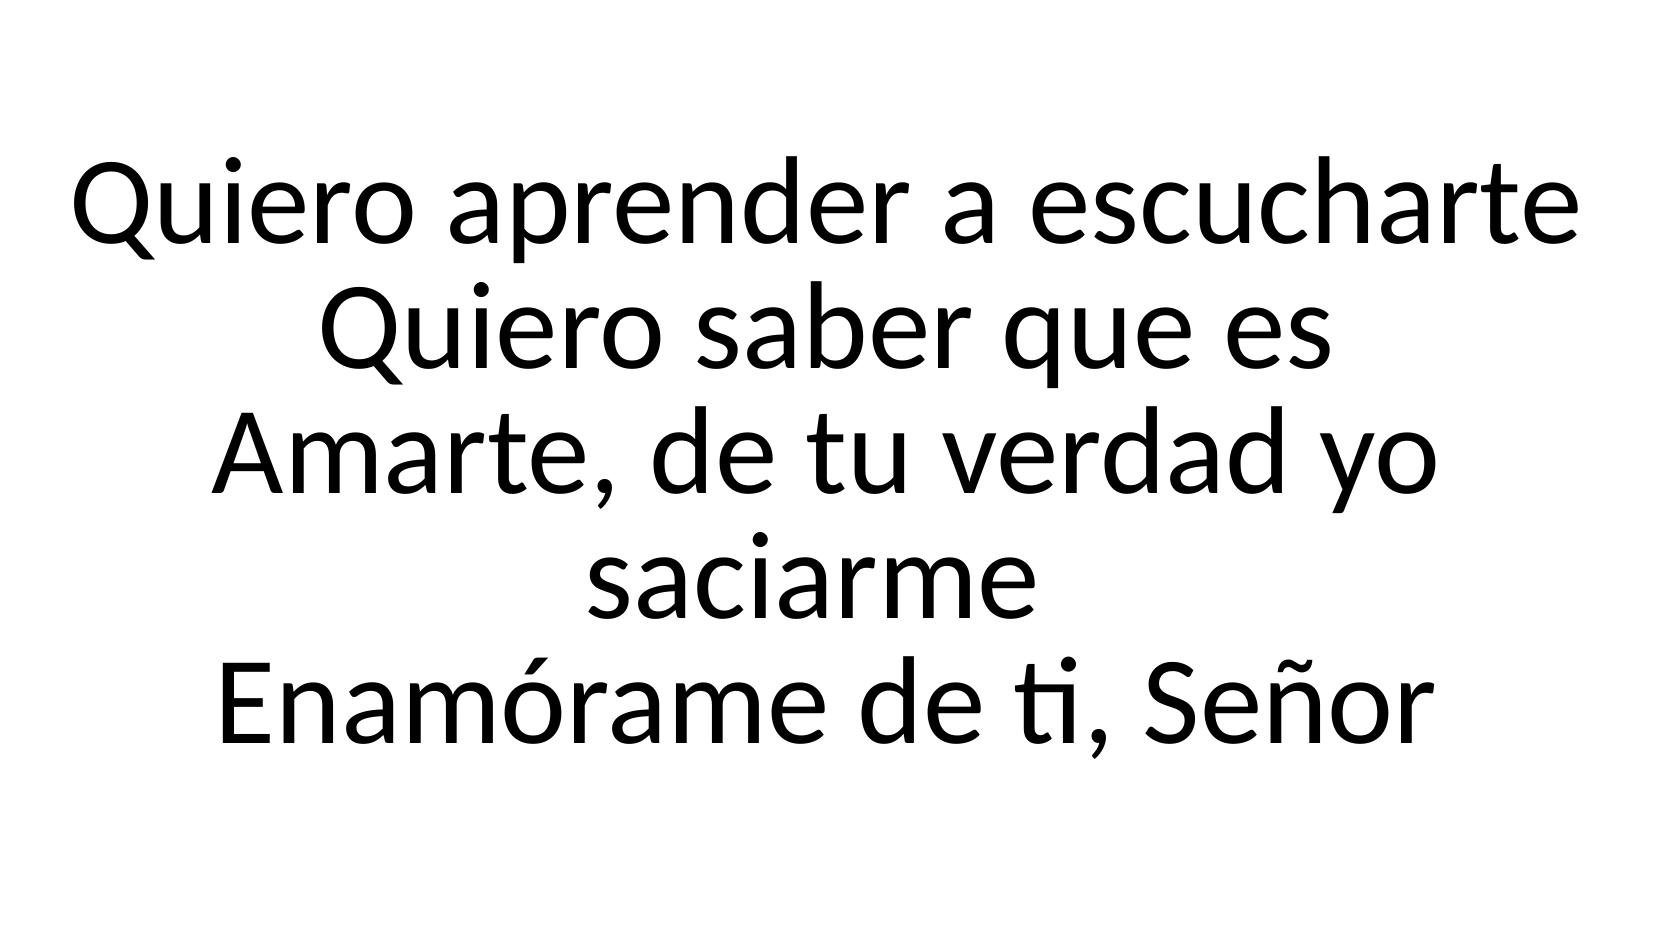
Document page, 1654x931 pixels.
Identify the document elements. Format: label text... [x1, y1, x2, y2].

title Quiero aprender a escucharte Quiero saber que es Amarte, de tu verdad yo saciarme Enamórame de ti, Señor [0, 0, 1654, 931]
